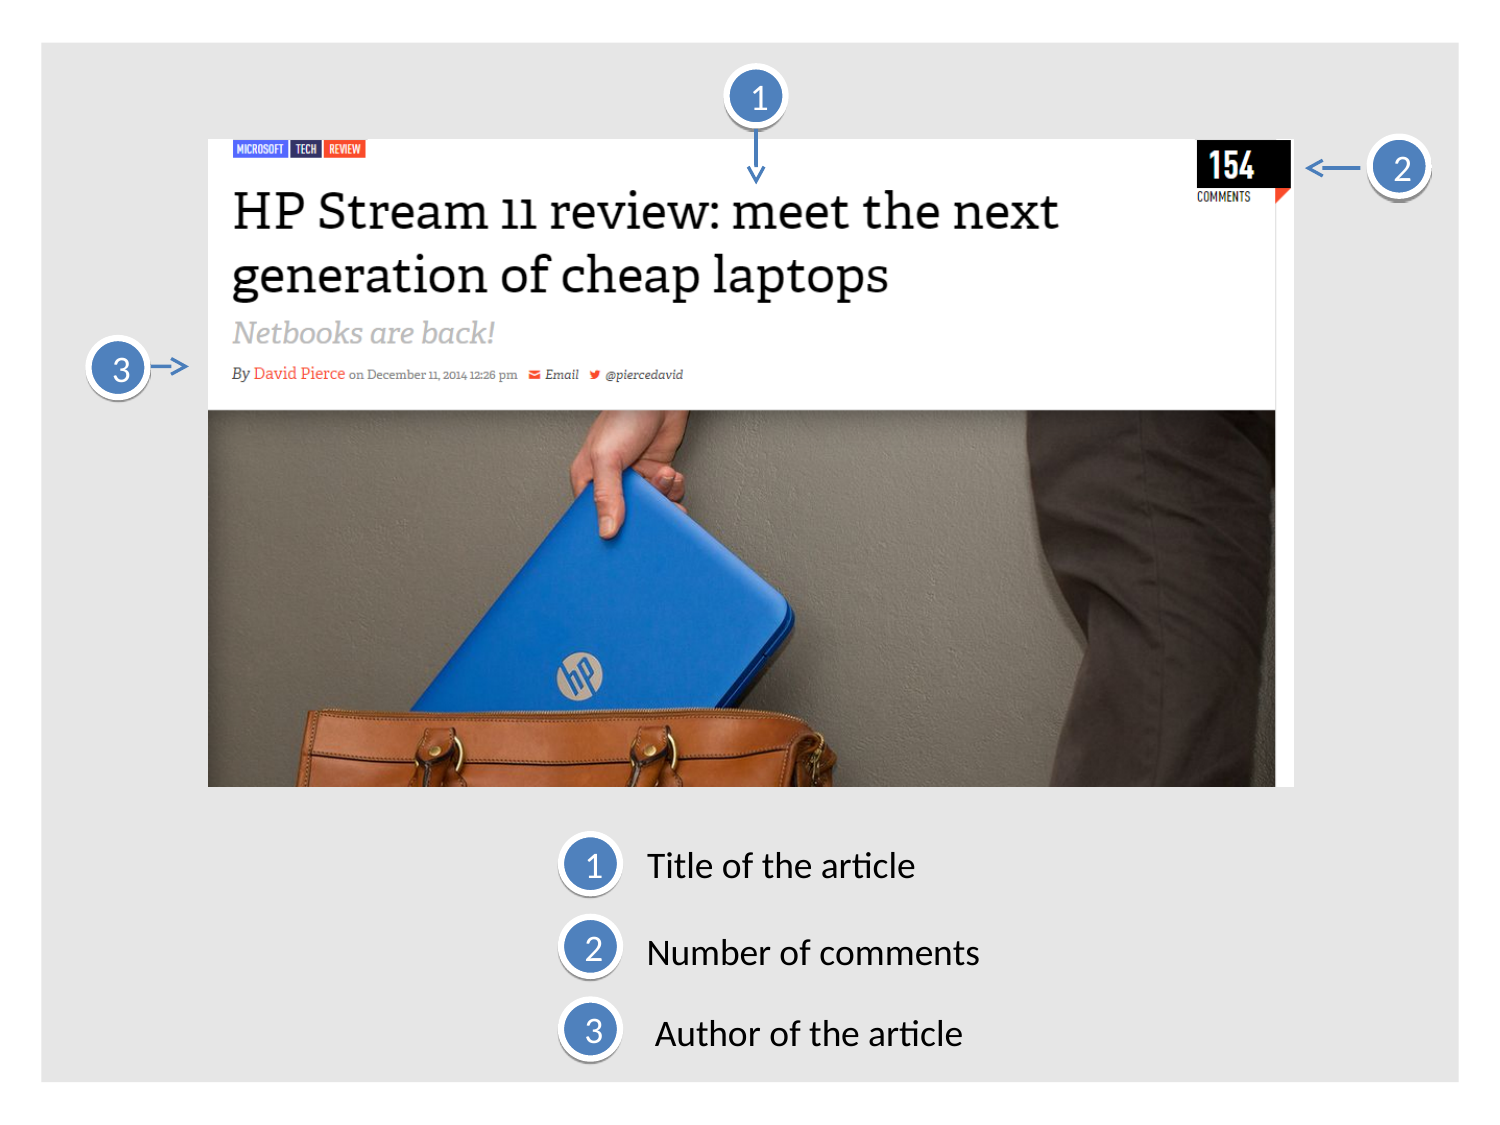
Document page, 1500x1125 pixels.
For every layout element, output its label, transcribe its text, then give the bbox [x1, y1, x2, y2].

picture [208, 139, 1294, 787]
text_box Title of the article [632, 834, 1353, 894]
text_box 1 [726, 66, 786, 126]
text_box 3 [88, 338, 148, 398]
text_box Number of comments [631, 920, 1034, 981]
text_box 3 [560, 999, 621, 1059]
text_box Author of the article [640, 1001, 1093, 1061]
text_box 1 [560, 834, 621, 894]
text_box 2 [1369, 136, 1429, 196]
text_box [41, 42, 1459, 1083]
text_box 2 [560, 916, 621, 976]
